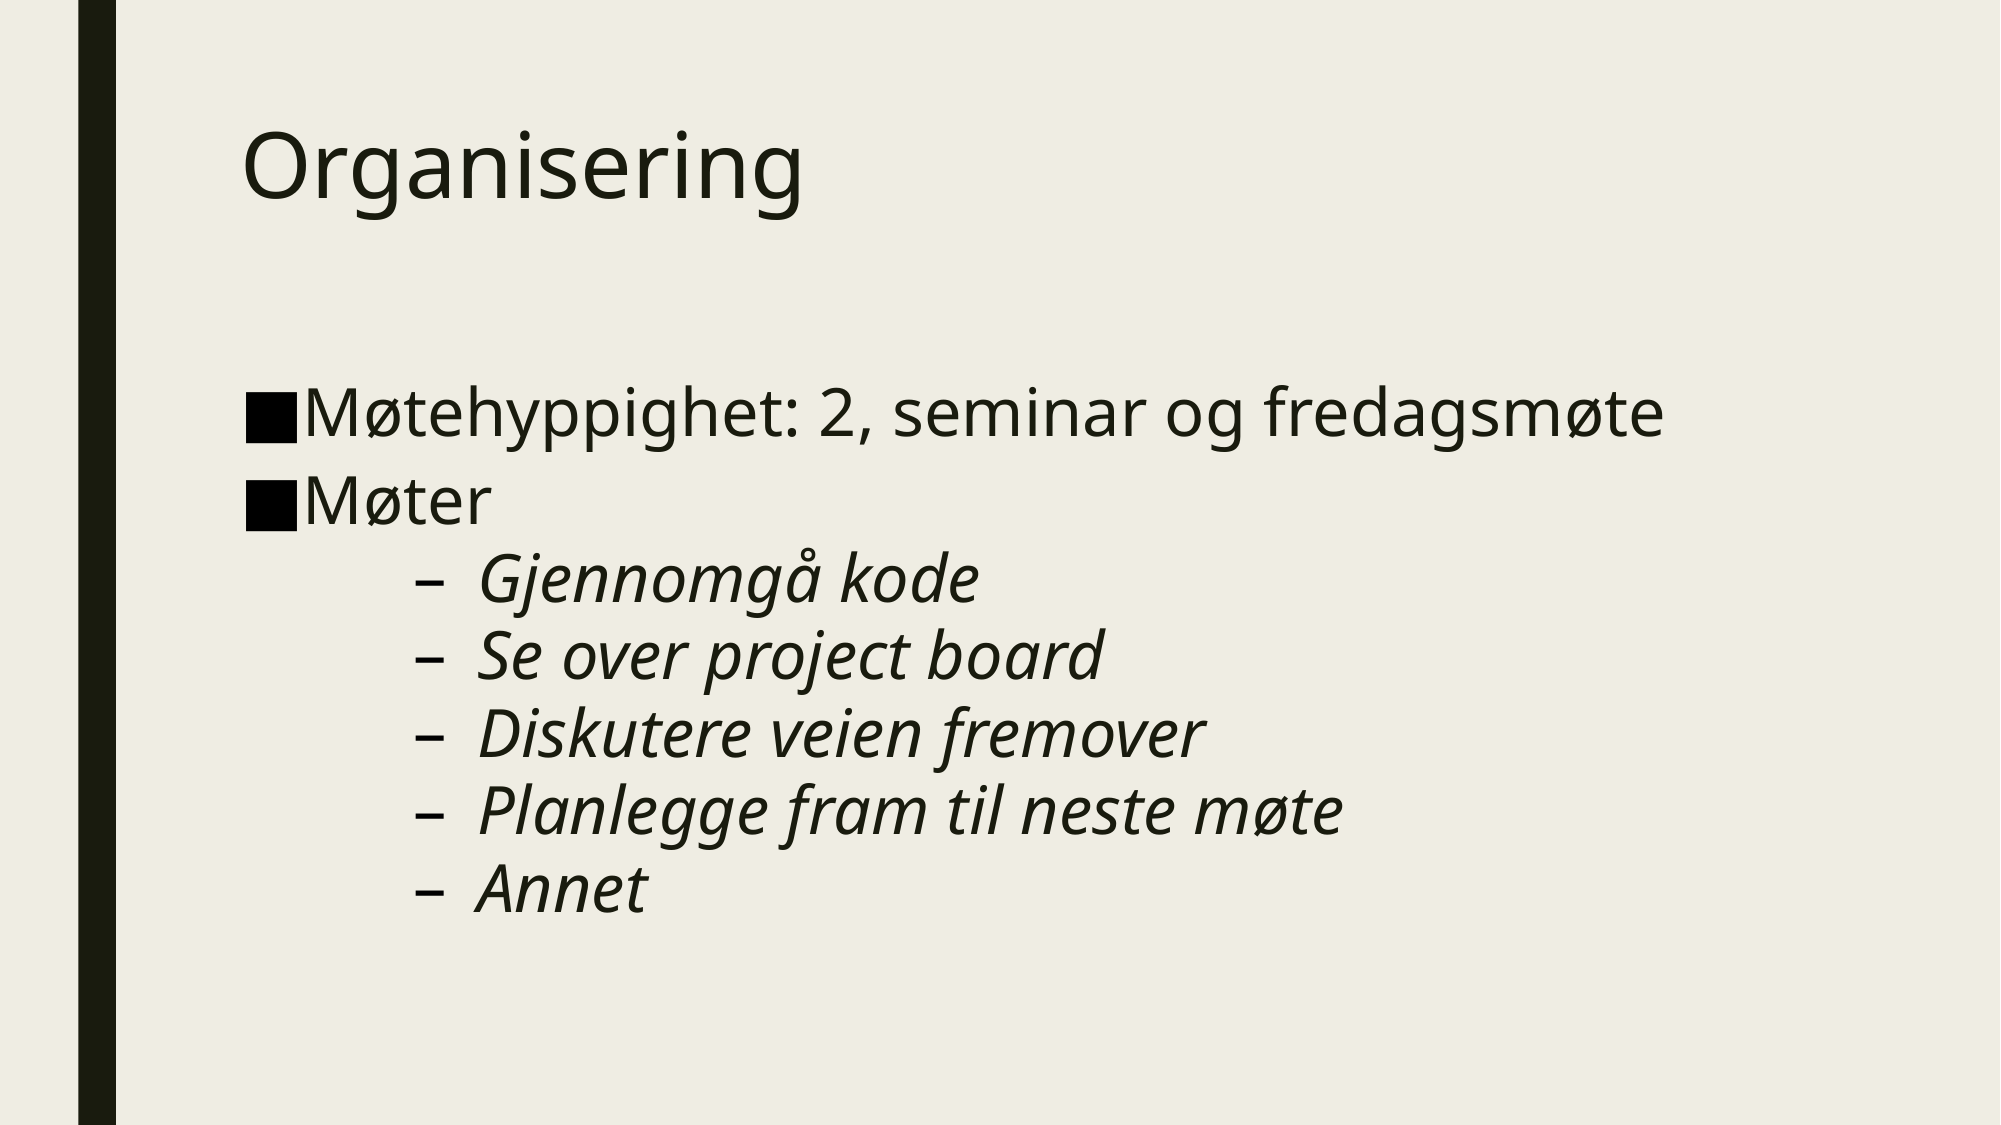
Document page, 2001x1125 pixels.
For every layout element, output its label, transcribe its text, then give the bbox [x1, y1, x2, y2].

title Organisering [225, 112, 1801, 357]
list Møtehyppighet: 2, seminar og fredagsmøte Møter Gjennomgå kode Se over project board Diskutere veien fremover Planlegge fram til neste møte Annet [225, 375, 1801, 963]
